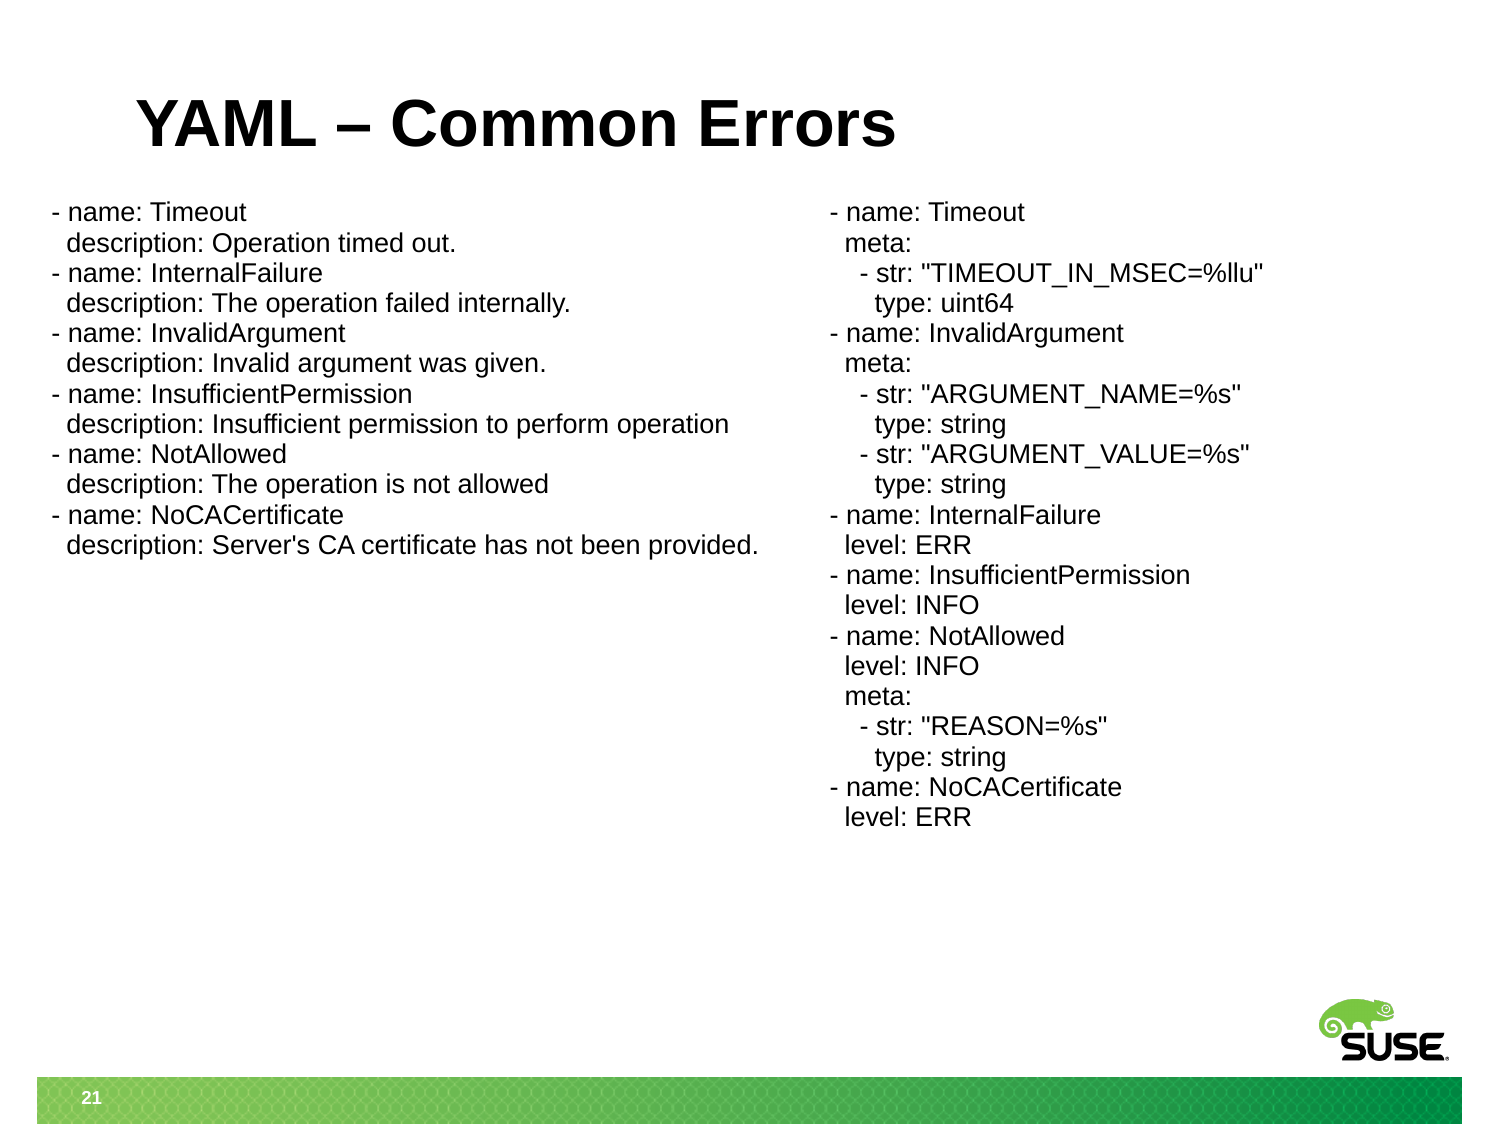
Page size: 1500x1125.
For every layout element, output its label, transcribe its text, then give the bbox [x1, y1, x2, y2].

text_box - name: Timeout description: Operation timed out. - name: InternalFailure description: The operation failed internally. - name: InvalidArgument description: Invalid argument was given. - name: InsufficientPermission description: Insufficient permission to perform operation - name: NotAllowed description: The operation is not allowed - name: NoCACertificate description: Server's CA certificate has not been provided. [36, 189, 814, 628]
picture [1319, 999, 1449, 1061]
title YAML – Common Errors [135, 41, 1372, 204]
picture [37, 1077, 1462, 1124]
text_box - name: Timeout meta: - str: "TIMEOUT_IN_MSEC=%llu" type: uint64 - name: InvalidArgument meta: - str: "ARGUMENT_NAME=%s" type: string - str: "ARGUMENT_VALUE=%s" type: string - name: InternalFailure level: ERR - name: InsufficientPermission level: INFO - name: NotAllowed level: INFO meta: - str: "REASON=%s" type: string - name: NoCACertificate level: ERR [814, 189, 1352, 864]
